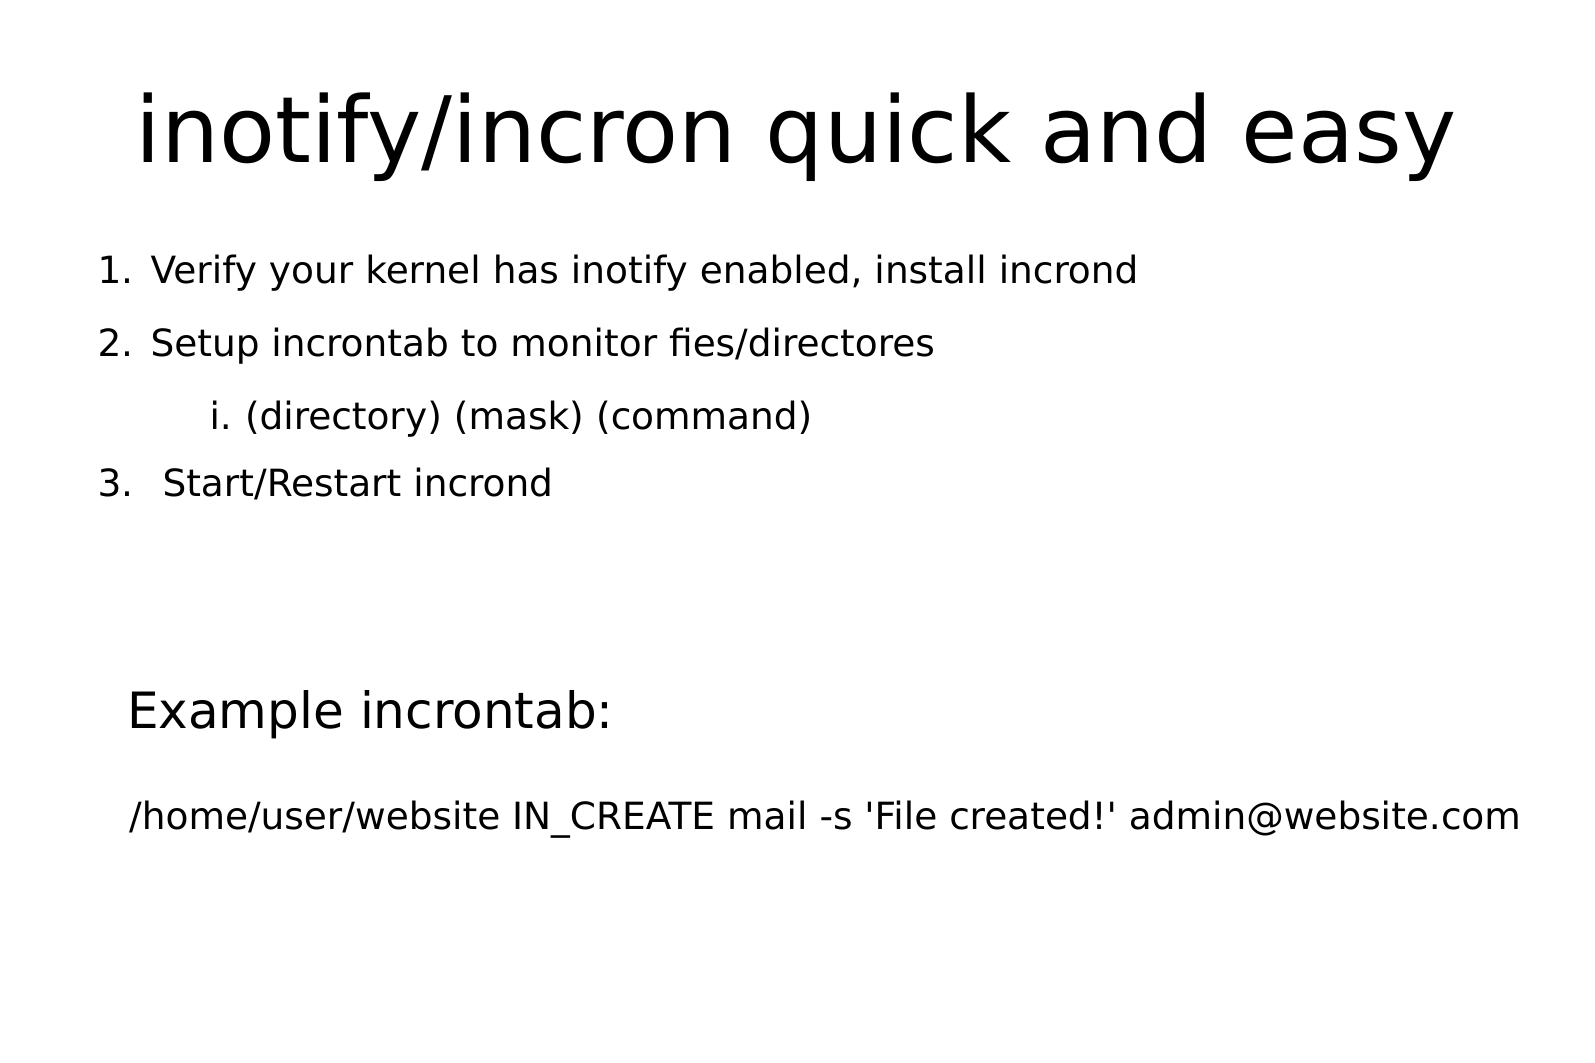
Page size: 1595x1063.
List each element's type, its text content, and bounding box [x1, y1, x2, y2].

title inotify/incron quick and easy [79, 42, 1515, 220]
text_box /home/user/website IN_CREATE mail -s 'File created!' admin@website.com [114, 787, 1538, 863]
list Verify your kernel has inotify enabled, install incrond Setup incrontab to monitor fies/directores (directory) (mask) (command) Start/Restart incrond [79, 248, 1515, 526]
text_box Example incrontab: [112, 675, 629, 749]
